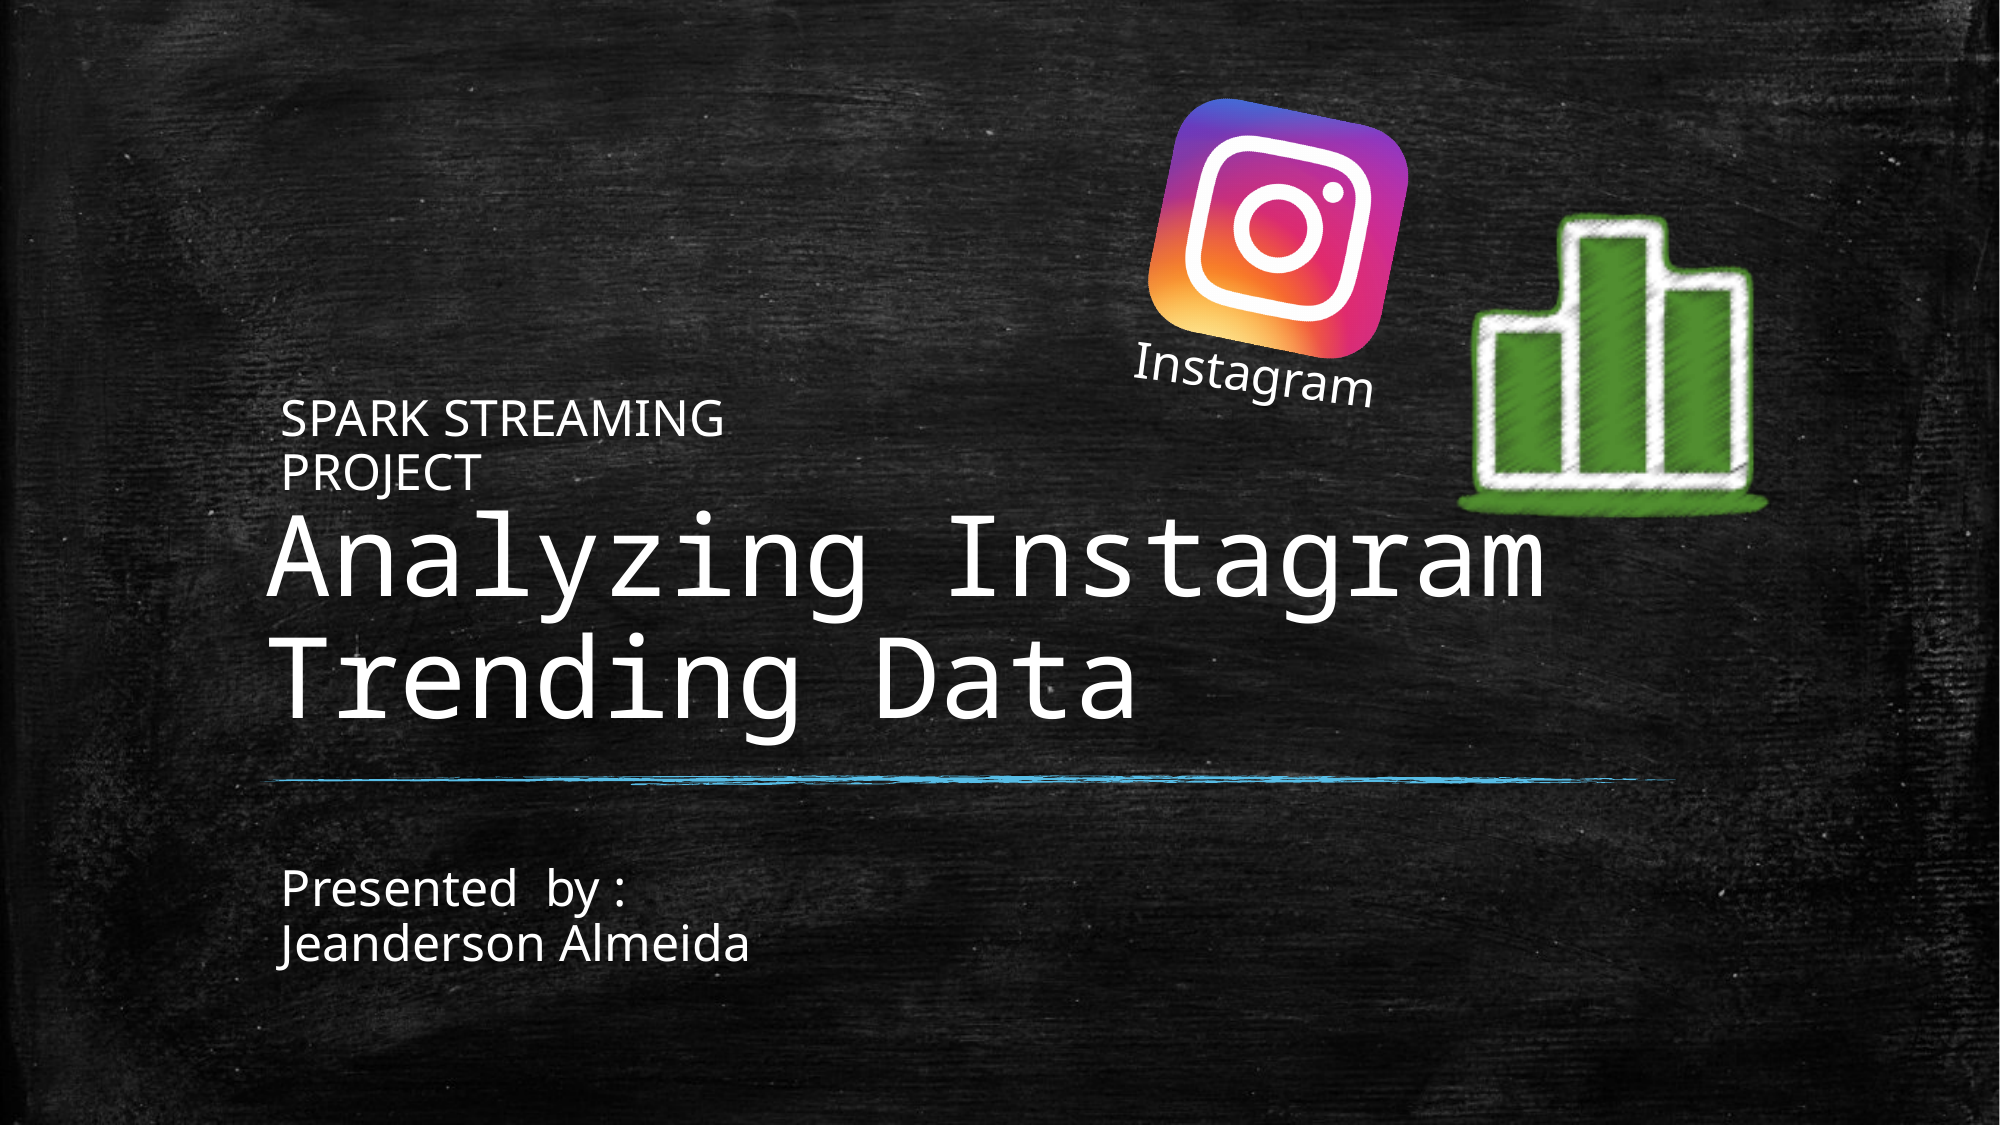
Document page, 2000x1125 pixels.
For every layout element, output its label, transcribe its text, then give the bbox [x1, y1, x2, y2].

text_box Instagram [1113, 324, 1418, 449]
text_box Presented by : Jeanderson Almeida [265, 856, 945, 943]
subtitle SPARK STREAMING PROJECT [265, 386, 945, 473]
picture [0, 0, 2000, 1125]
title Analyzing Instagram Trending Data [249, 501, 1595, 750]
